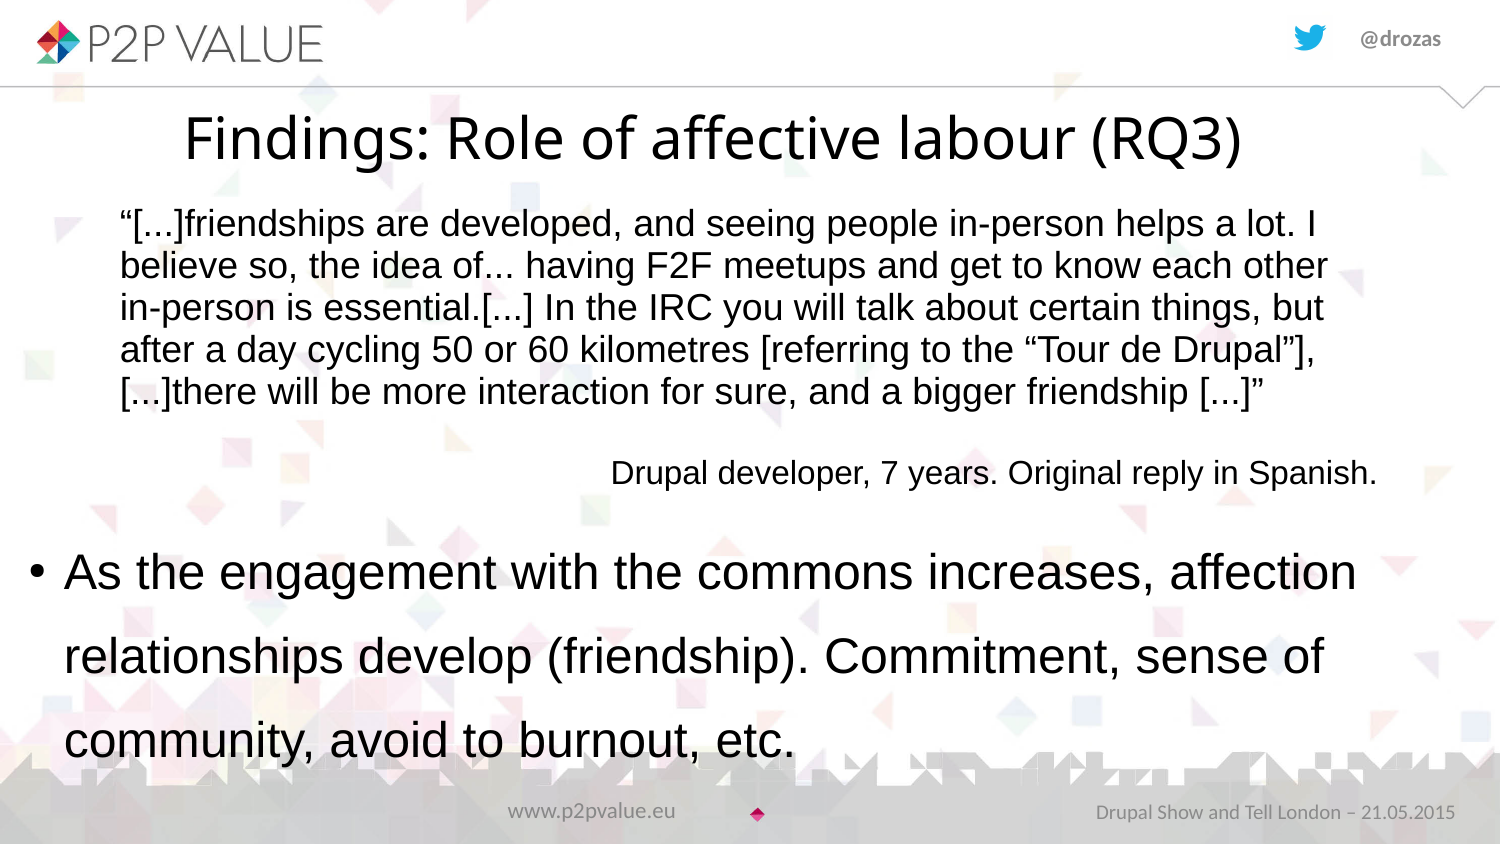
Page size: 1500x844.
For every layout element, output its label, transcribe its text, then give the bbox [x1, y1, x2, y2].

picture [0, 0, 1500, 844]
text_box “[...]friendships are developed, and seeing people in-person helps a lot. I believe so, the idea of... having F2F meetups and get to know each other in-person is essential.[...] In the IRC you will talk about certain things, but after a day cycling 50 or 60 kilometres [referring to the “Tour de Drupal”],[...]there will be more interaction for sure, and a bigger friendship [...]” Drupal developer, 7 years. Original reply in Spanish. [105, 195, 1394, 510]
title Findings: Role of affective labour (RQ3) [60, 92, 1366, 181]
text_box As the engagement with the commons increases, affection relationships develop (friendship). Commitment, sense of community, avoid to burnout, etc. [15, 510, 1496, 844]
text_box @drozas [1333, 15, 1455, 60]
